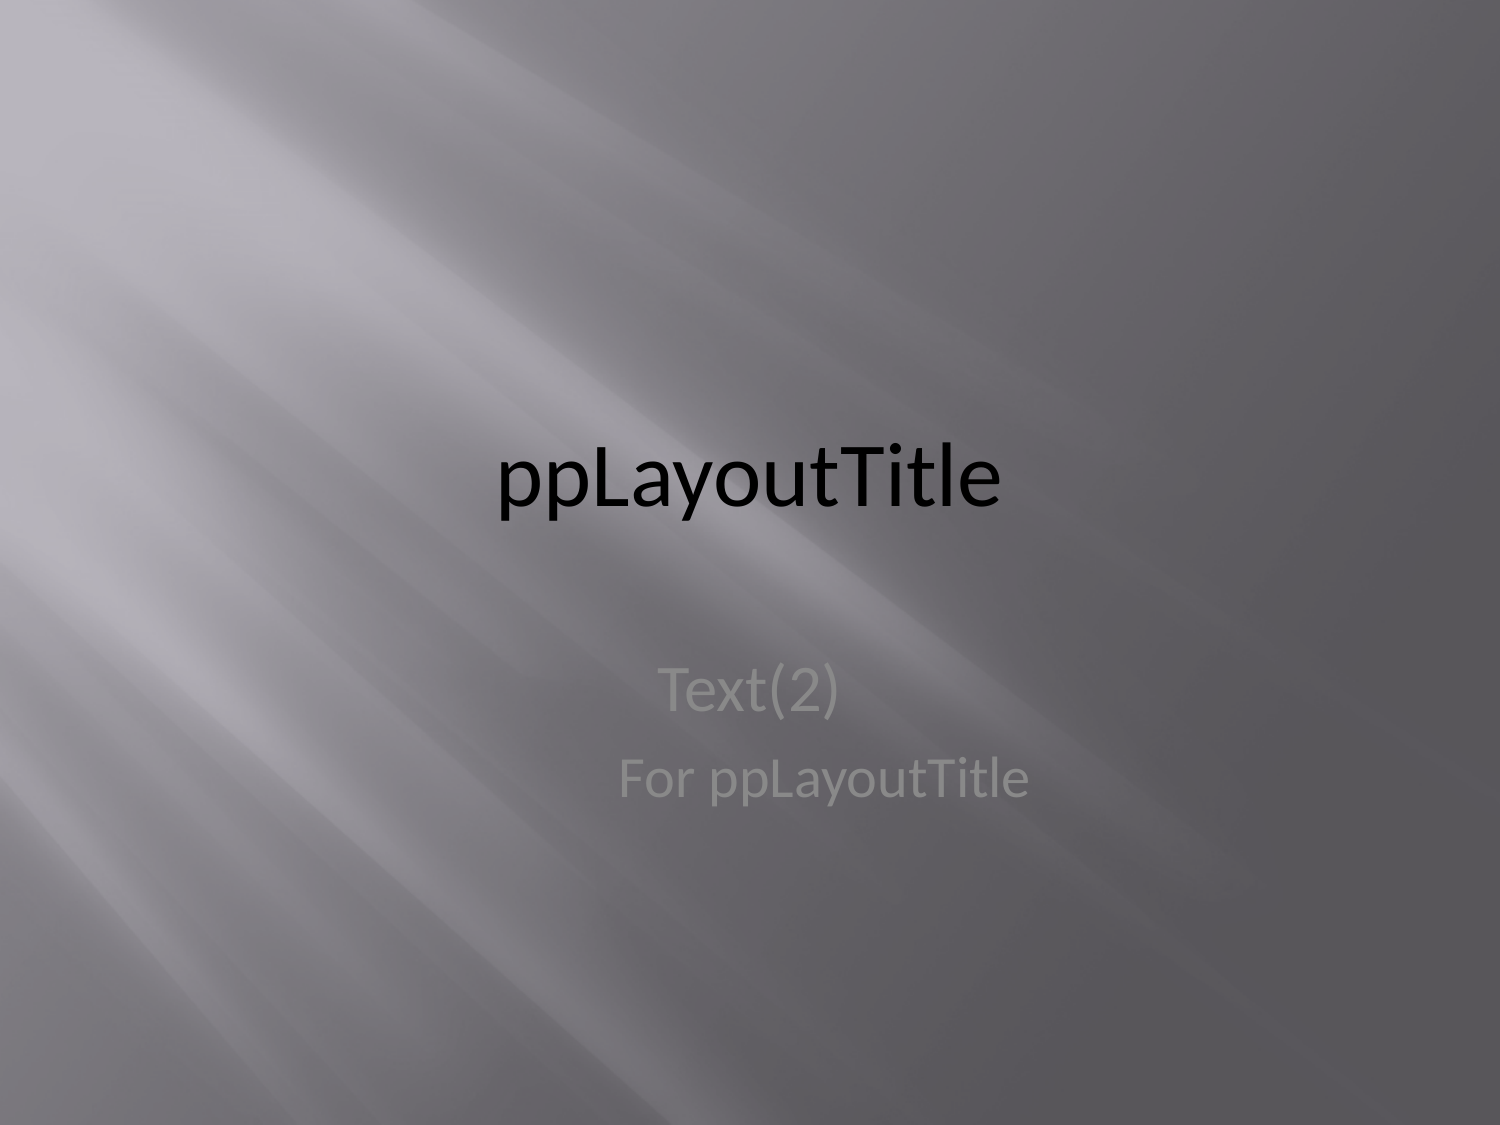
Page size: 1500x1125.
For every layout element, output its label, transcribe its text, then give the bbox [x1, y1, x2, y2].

title ppLayoutTitle [112, 349, 1388, 591]
subtitle Text(2) For ppLayoutTitle [225, 637, 1276, 925]
